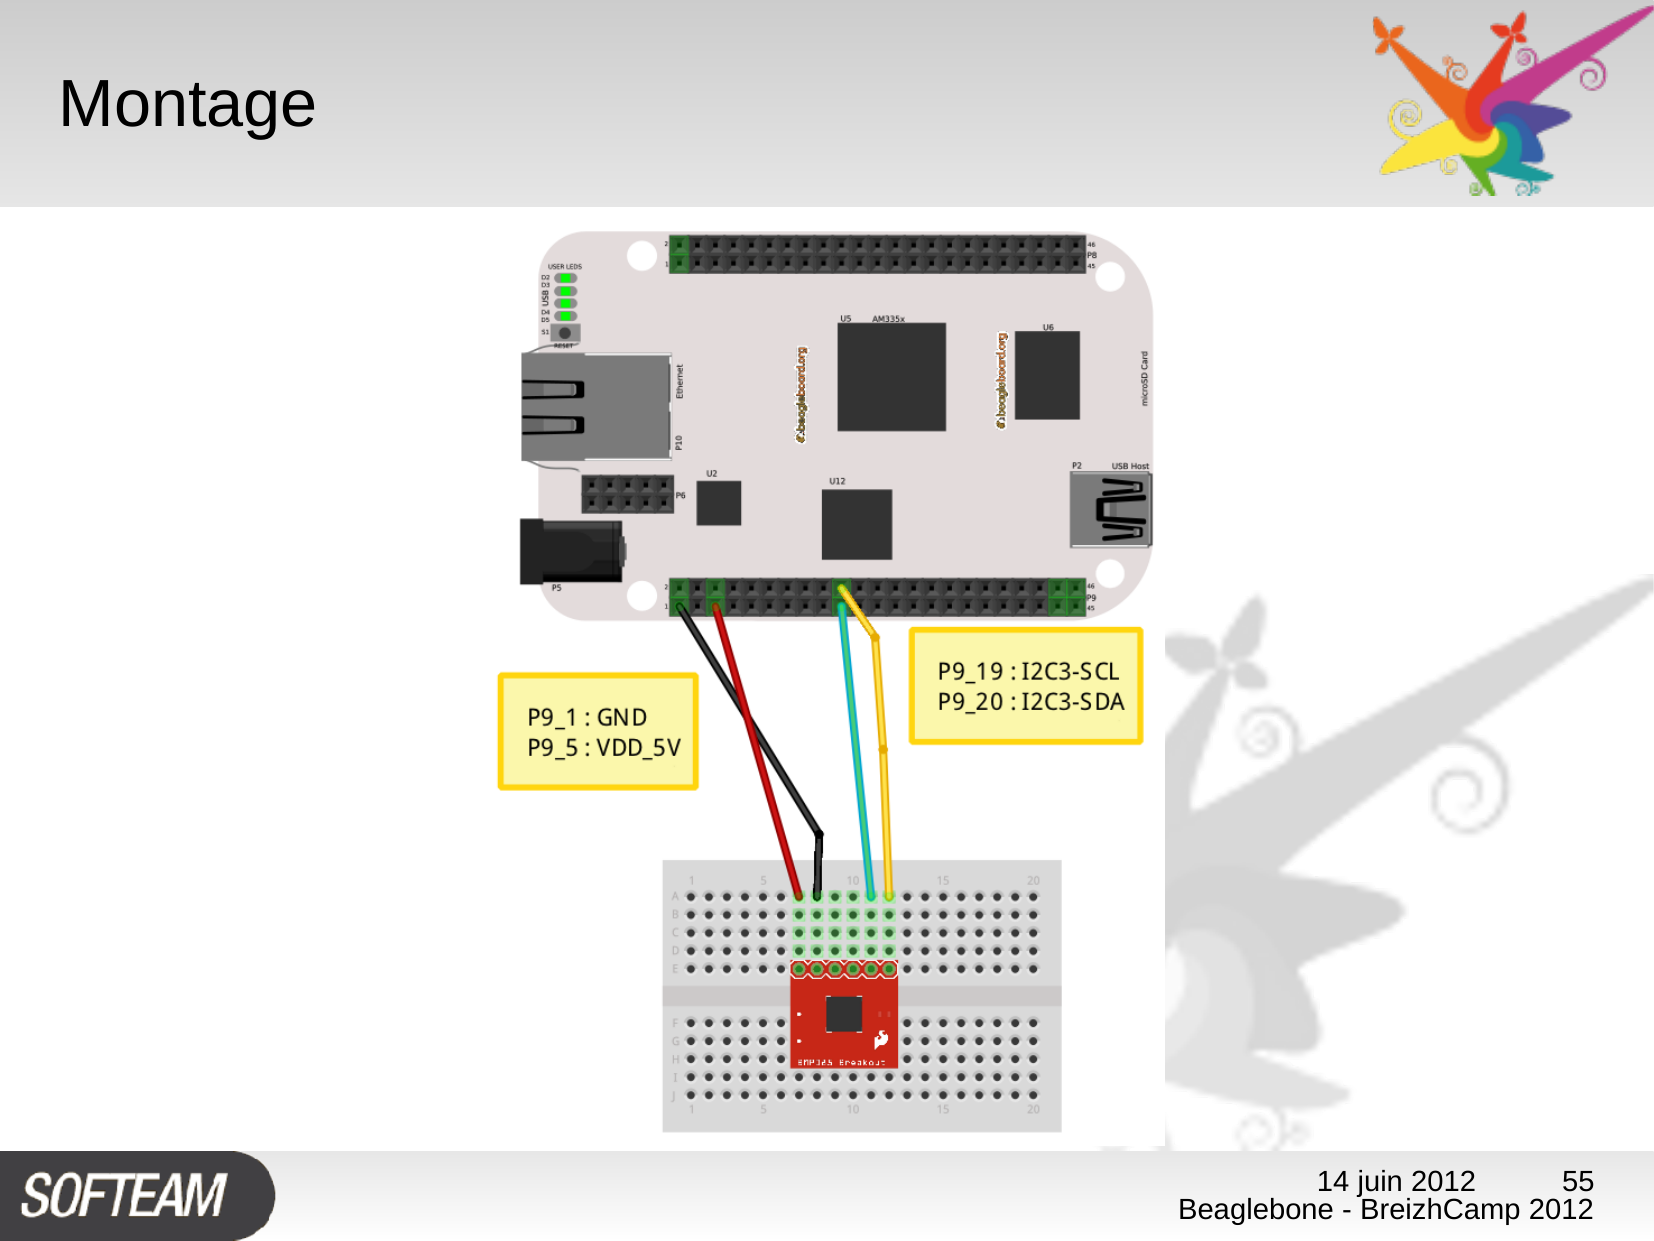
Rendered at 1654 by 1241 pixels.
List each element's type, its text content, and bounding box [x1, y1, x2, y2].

picture [1372, 5, 1654, 196]
picture [0, 1151, 277, 1241]
title Montage [59, 29, 1359, 178]
picture [489, 219, 1654, 1152]
